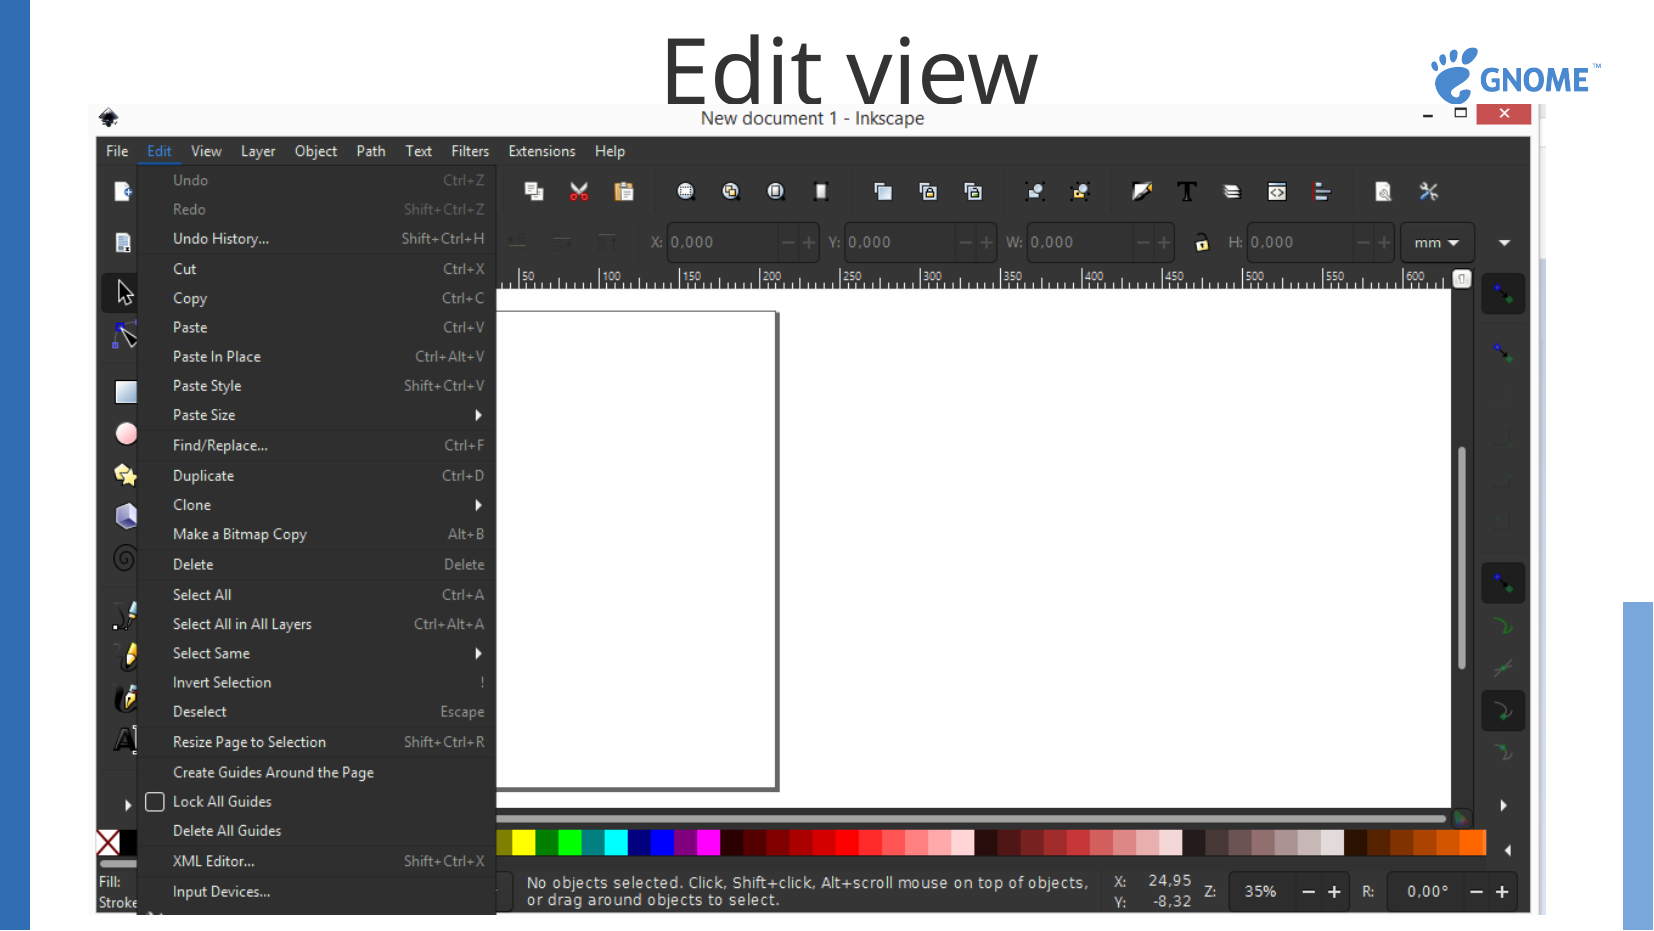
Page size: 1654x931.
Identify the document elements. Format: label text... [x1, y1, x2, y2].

title Edit view [514, 0, 1186, 104]
picture [88, 104, 1546, 916]
